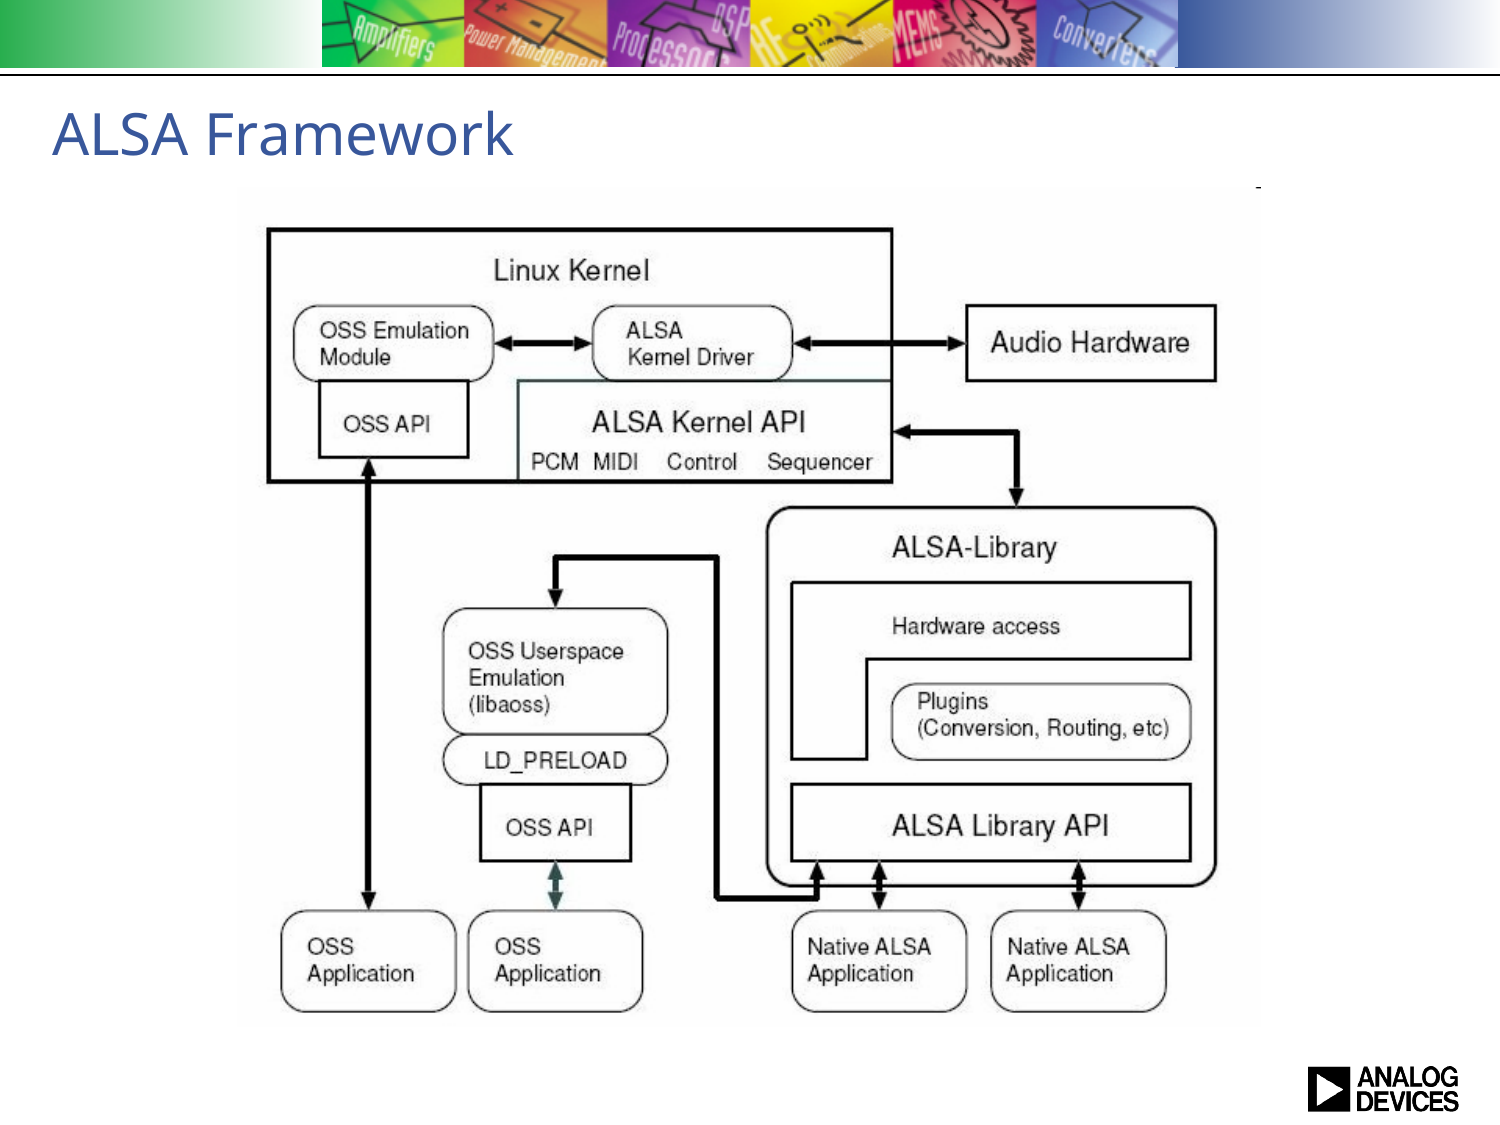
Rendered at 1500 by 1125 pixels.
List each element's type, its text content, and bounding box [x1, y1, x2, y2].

picture [1308, 1066, 1459, 1112]
picture [322, 0, 1178, 67]
picture [237, 187, 1261, 1027]
title ALSA Framework [44, 89, 1455, 240]
